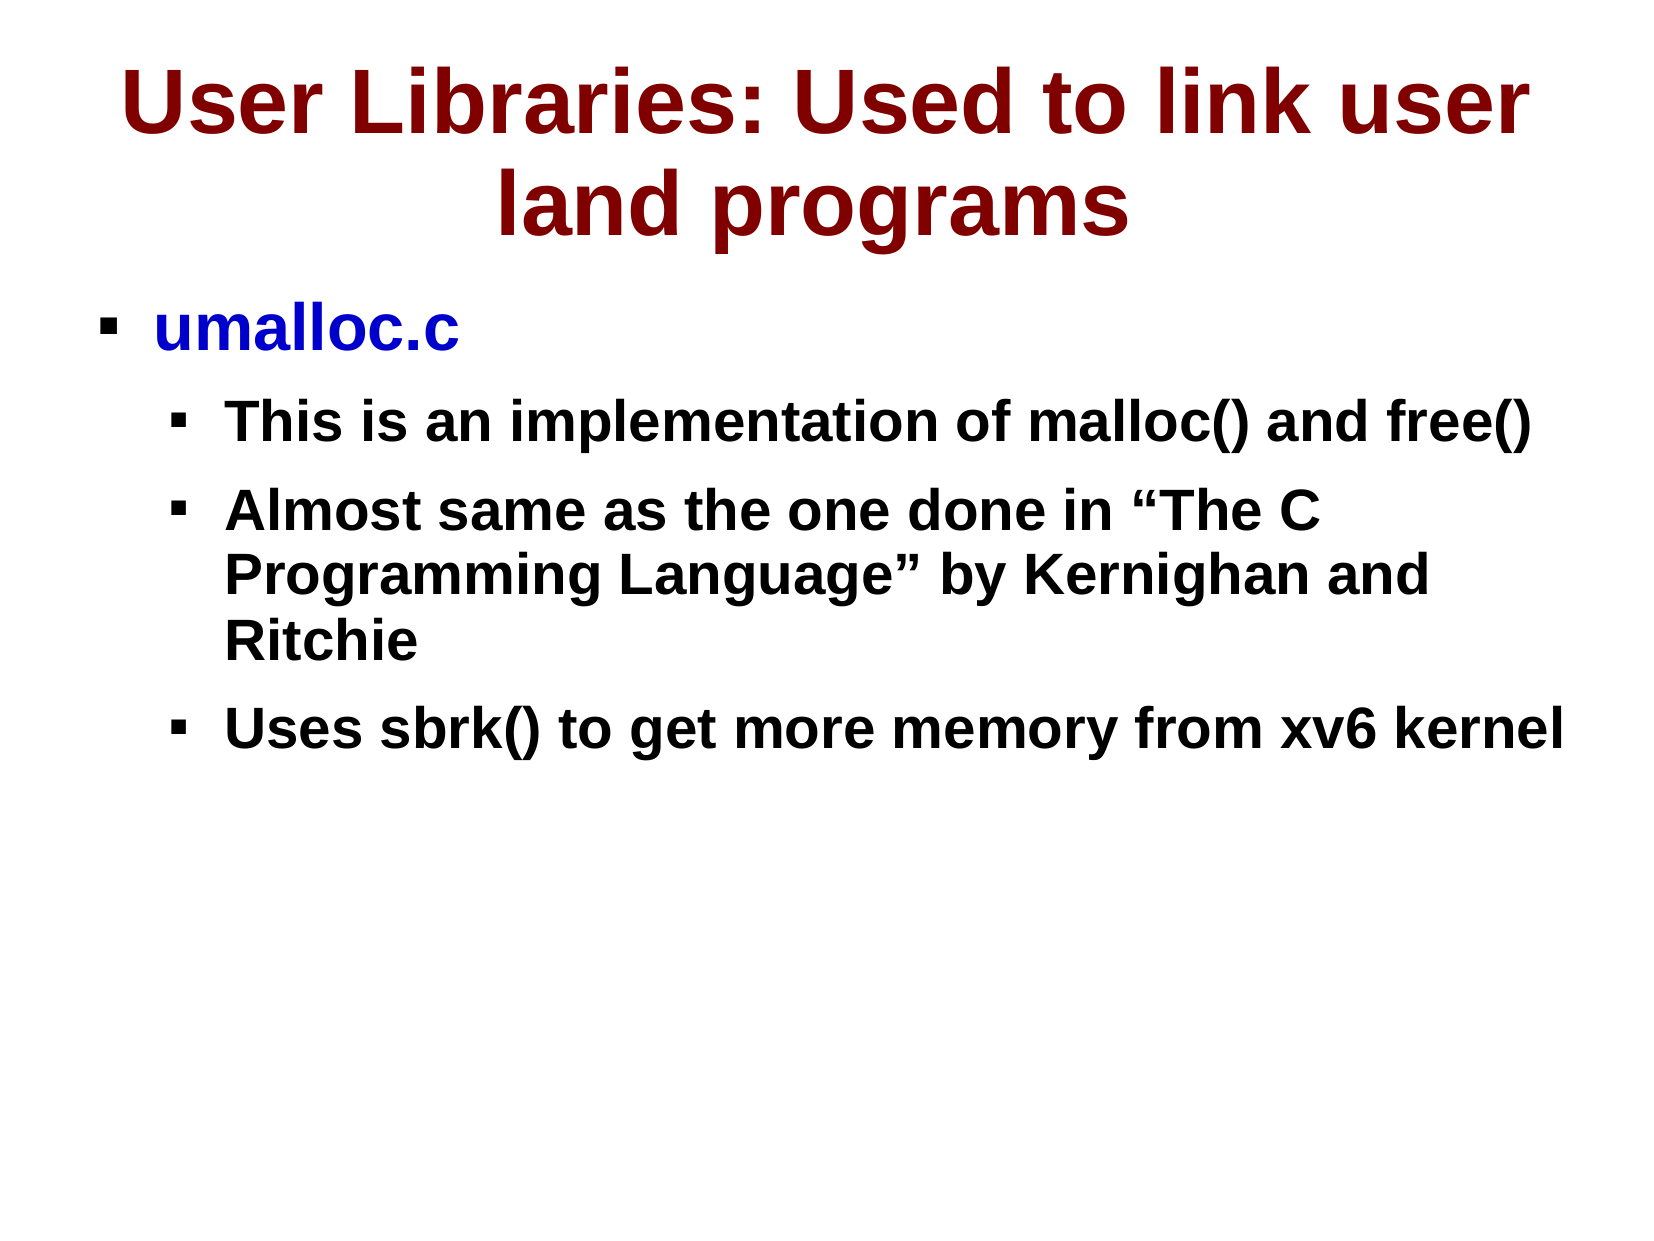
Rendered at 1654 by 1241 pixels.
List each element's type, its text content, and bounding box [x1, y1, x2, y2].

list umalloc.c This is an implementation of malloc() and free() Almost same as the one done in “The C Programming Language” by Kernighan and Ritchie Uses sbrk() to get more memory from xv6 kernel [82, 290, 1571, 1010]
title User Libraries: Used to link user land programs [82, 16, 1571, 290]
